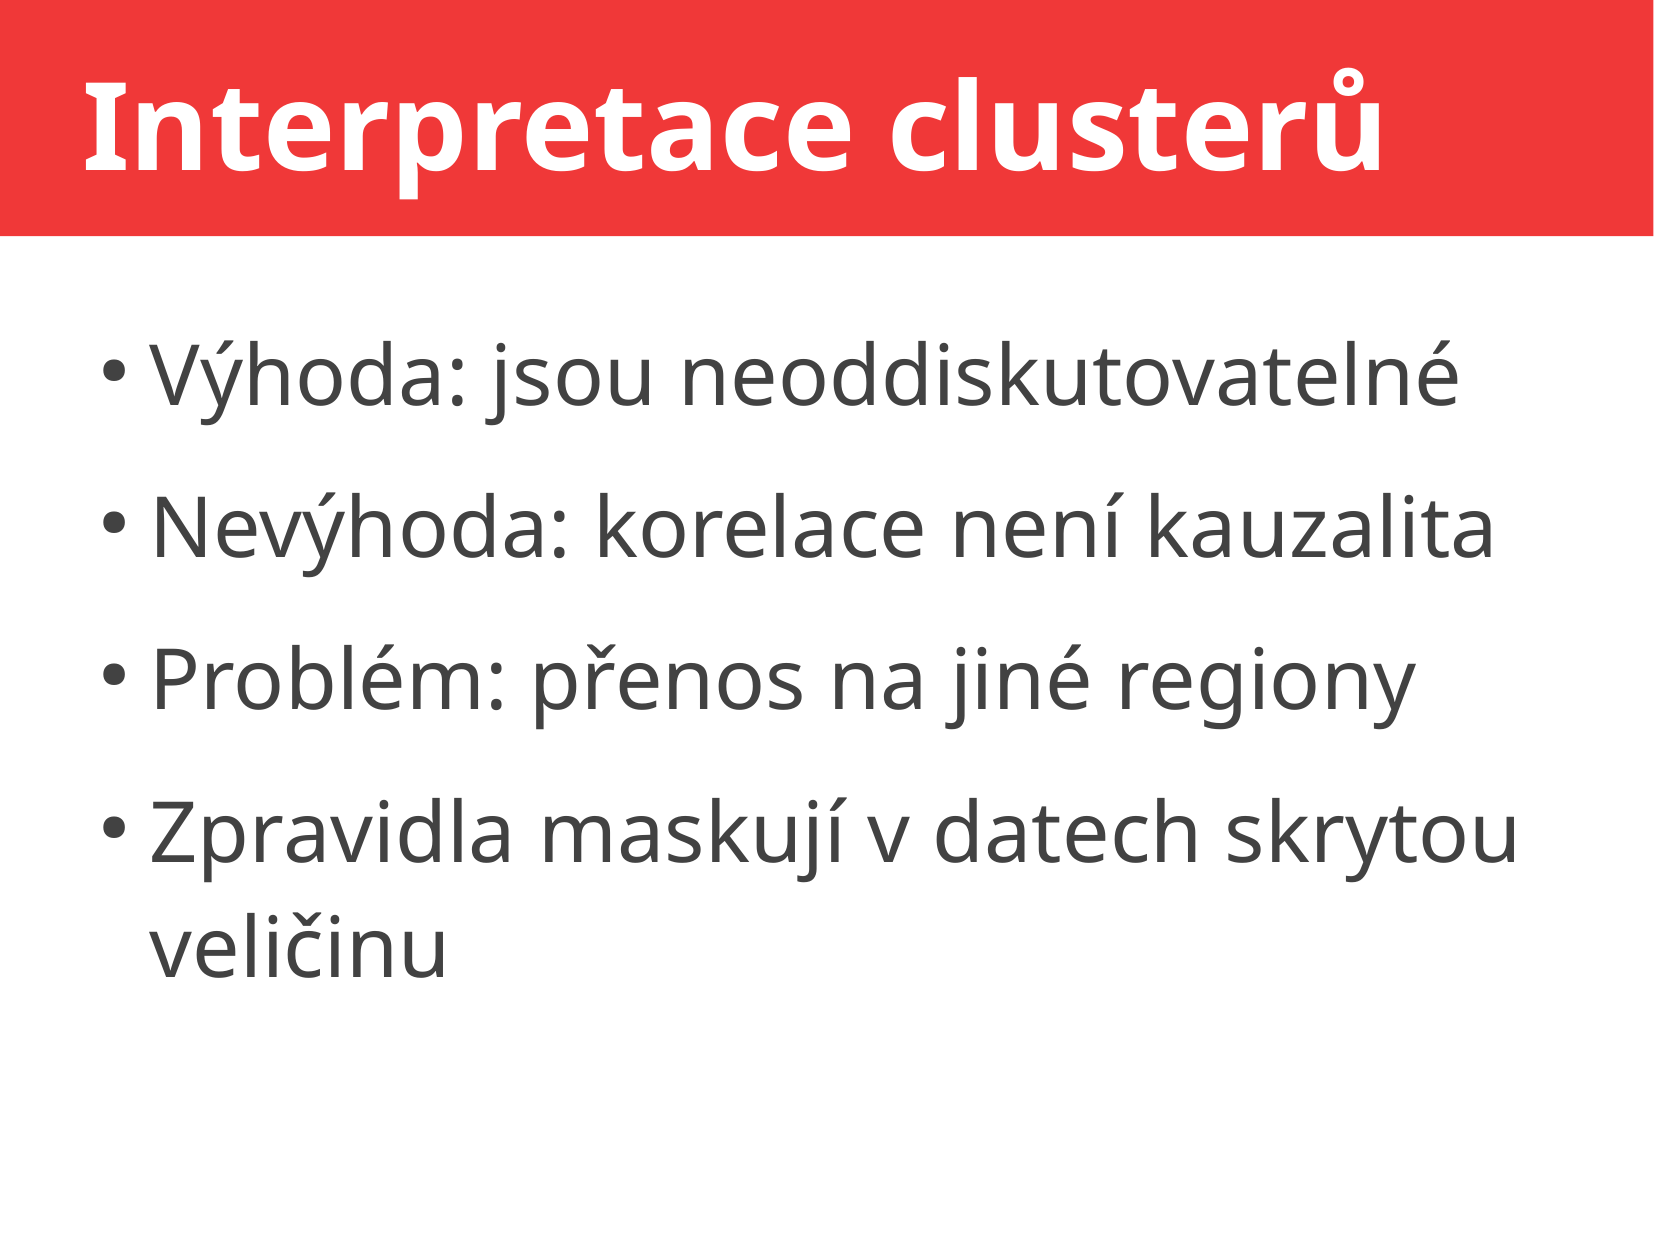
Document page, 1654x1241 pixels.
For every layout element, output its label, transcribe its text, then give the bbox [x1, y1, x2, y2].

list Výhoda: jsou neoddiskutovatelné Nevýhoda: korelace není kauzalita Problém: přenos na jiné regiony Zpravidla maskují v datech skrytou veličinu [82, 314, 1563, 1080]
title Interpretace clusterů [82, 19, 1571, 227]
